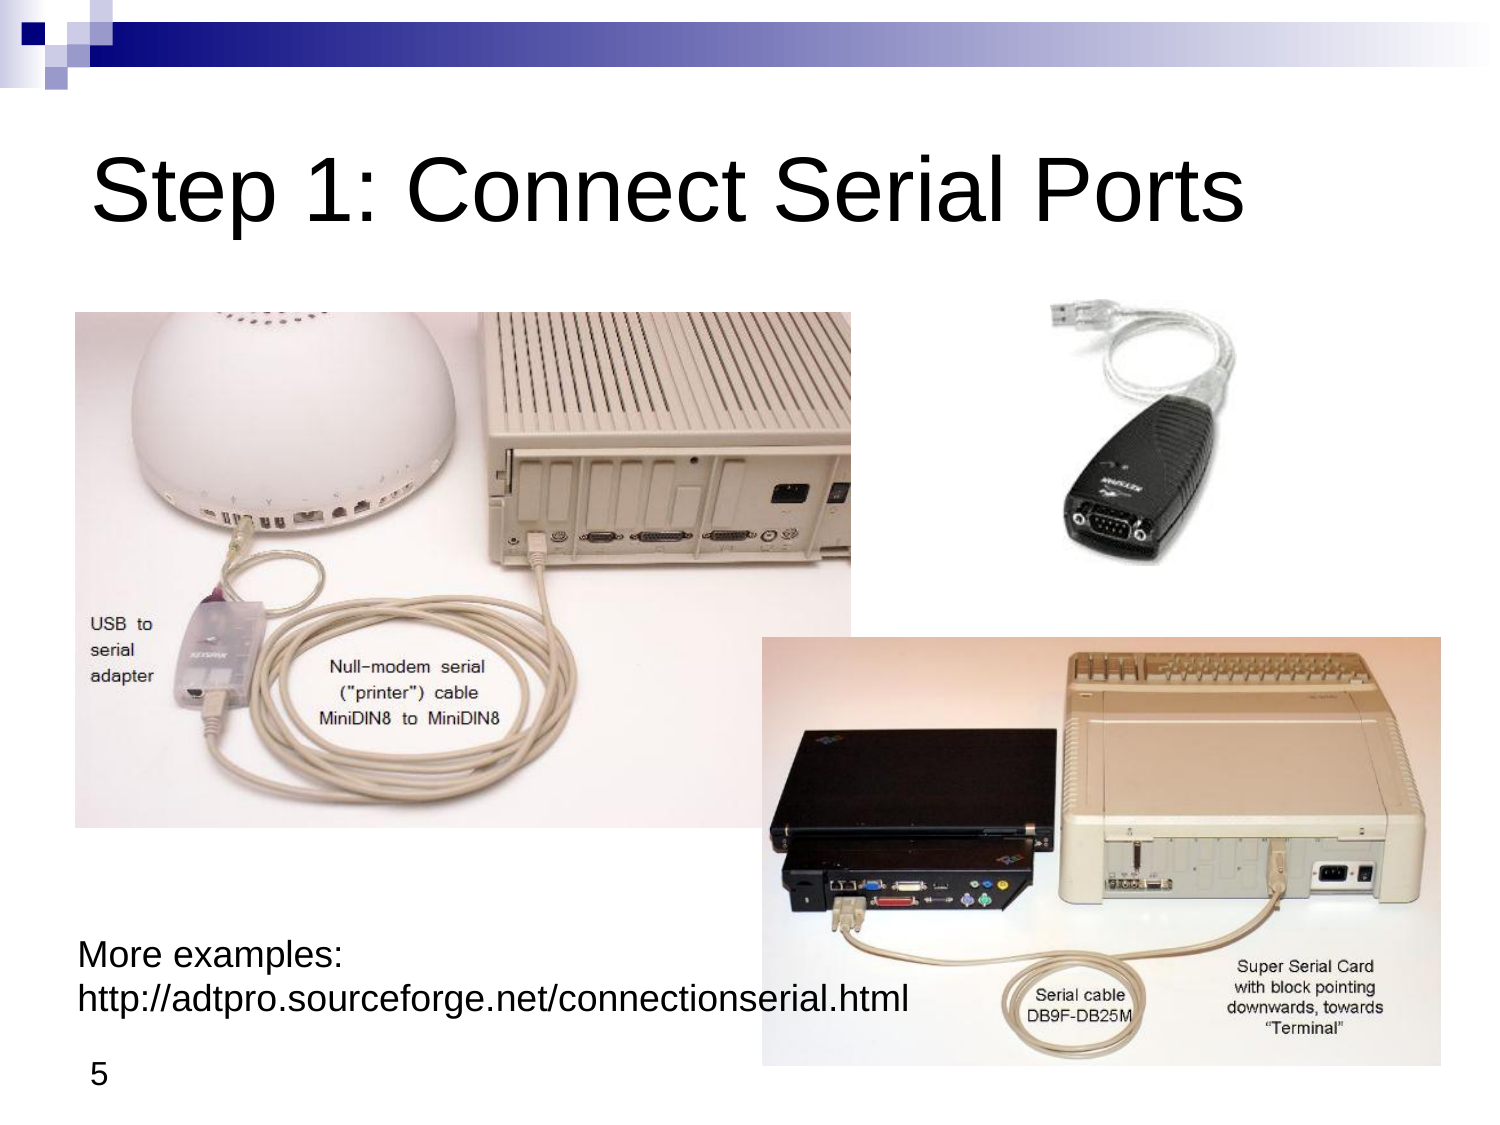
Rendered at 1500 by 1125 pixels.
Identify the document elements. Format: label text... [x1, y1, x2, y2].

picture [75, 312, 1441, 1066]
title Step 1: Connect Serial Ports [75, 75, 1426, 301]
picture [1050, 299, 1237, 566]
text_box More examples: http://adtpro.sourceforge.net/connectionserial.html [62, 924, 951, 1031]
